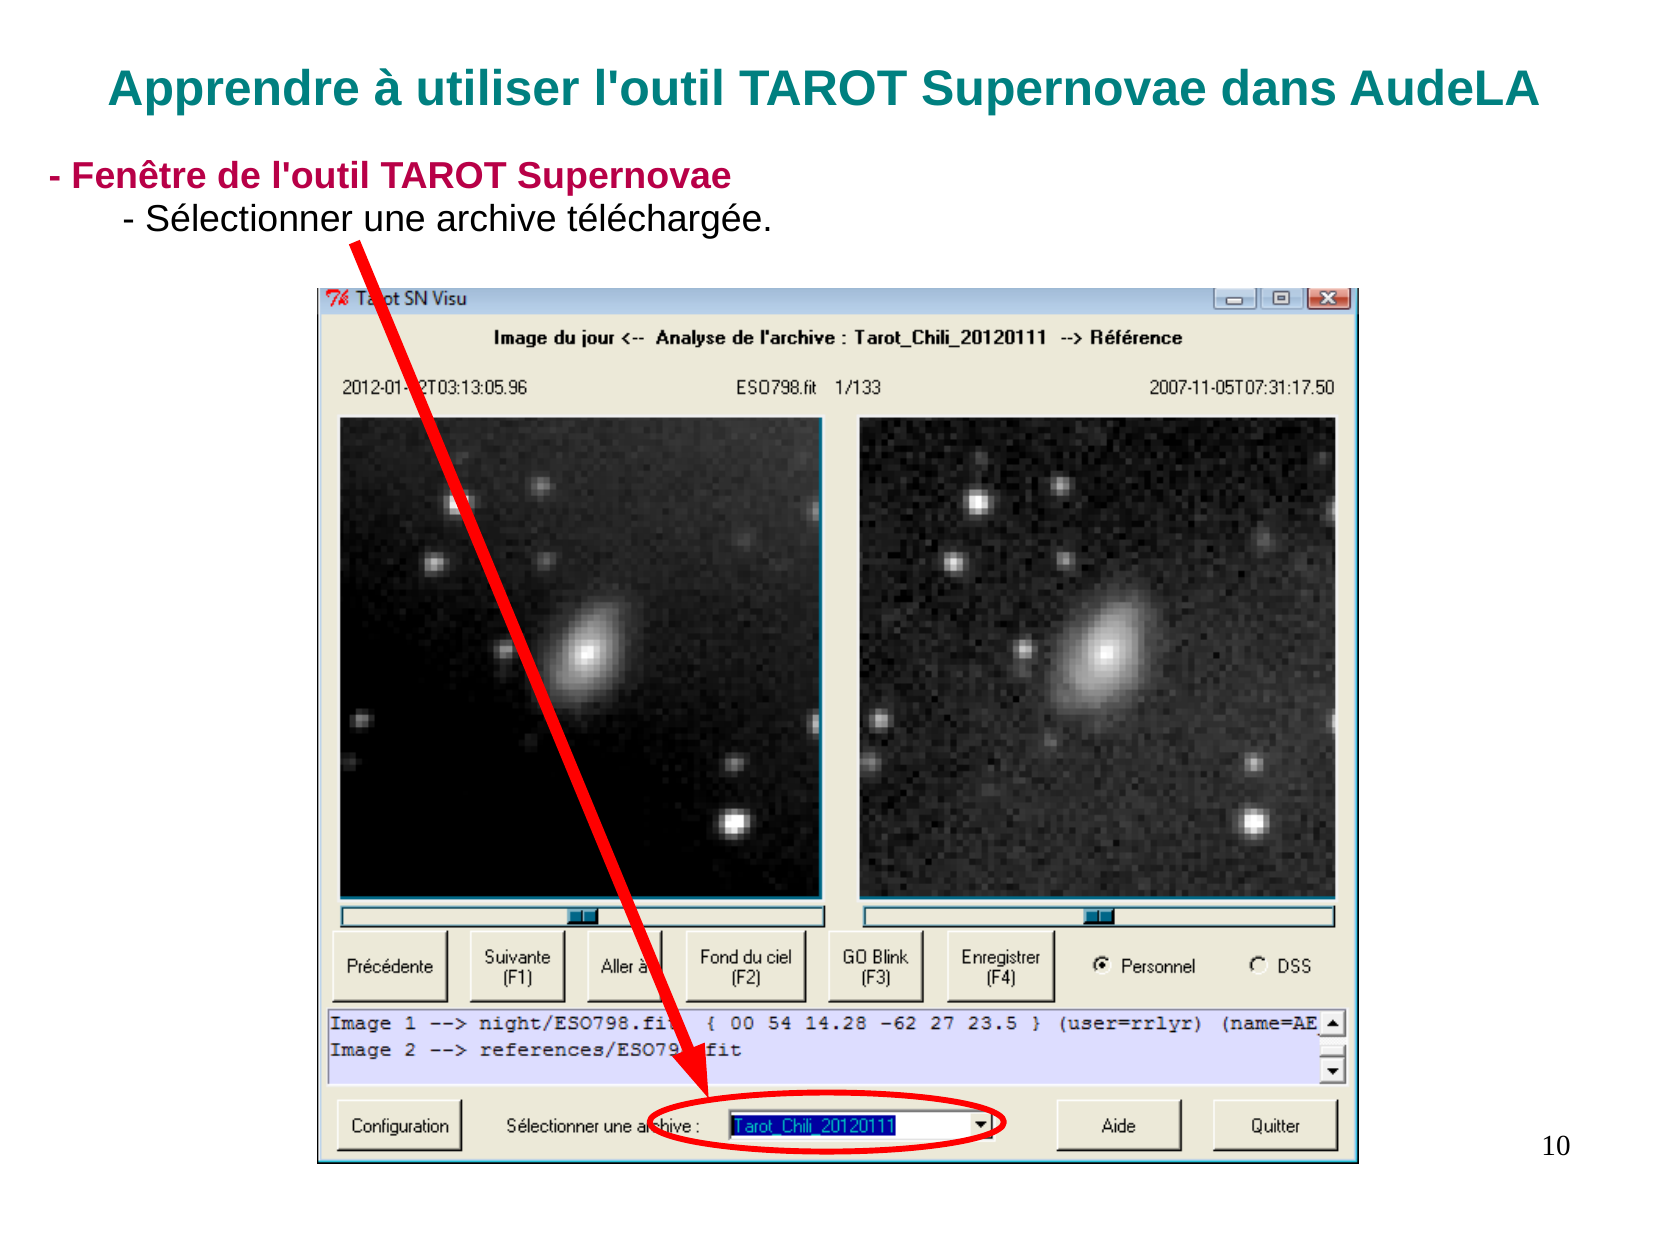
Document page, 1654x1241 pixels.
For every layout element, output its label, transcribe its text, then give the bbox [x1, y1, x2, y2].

text_box - Fenêtre de l'outil TAROT Supernovae - Sélectionner une archive téléchargée. [33, 147, 788, 248]
picture [317, 288, 1359, 1164]
text_box Apprendre à utiliser l'outil TAROT Supernovae dans AudeLA [92, 53, 1557, 125]
picture [654, 1096, 1000, 1148]
